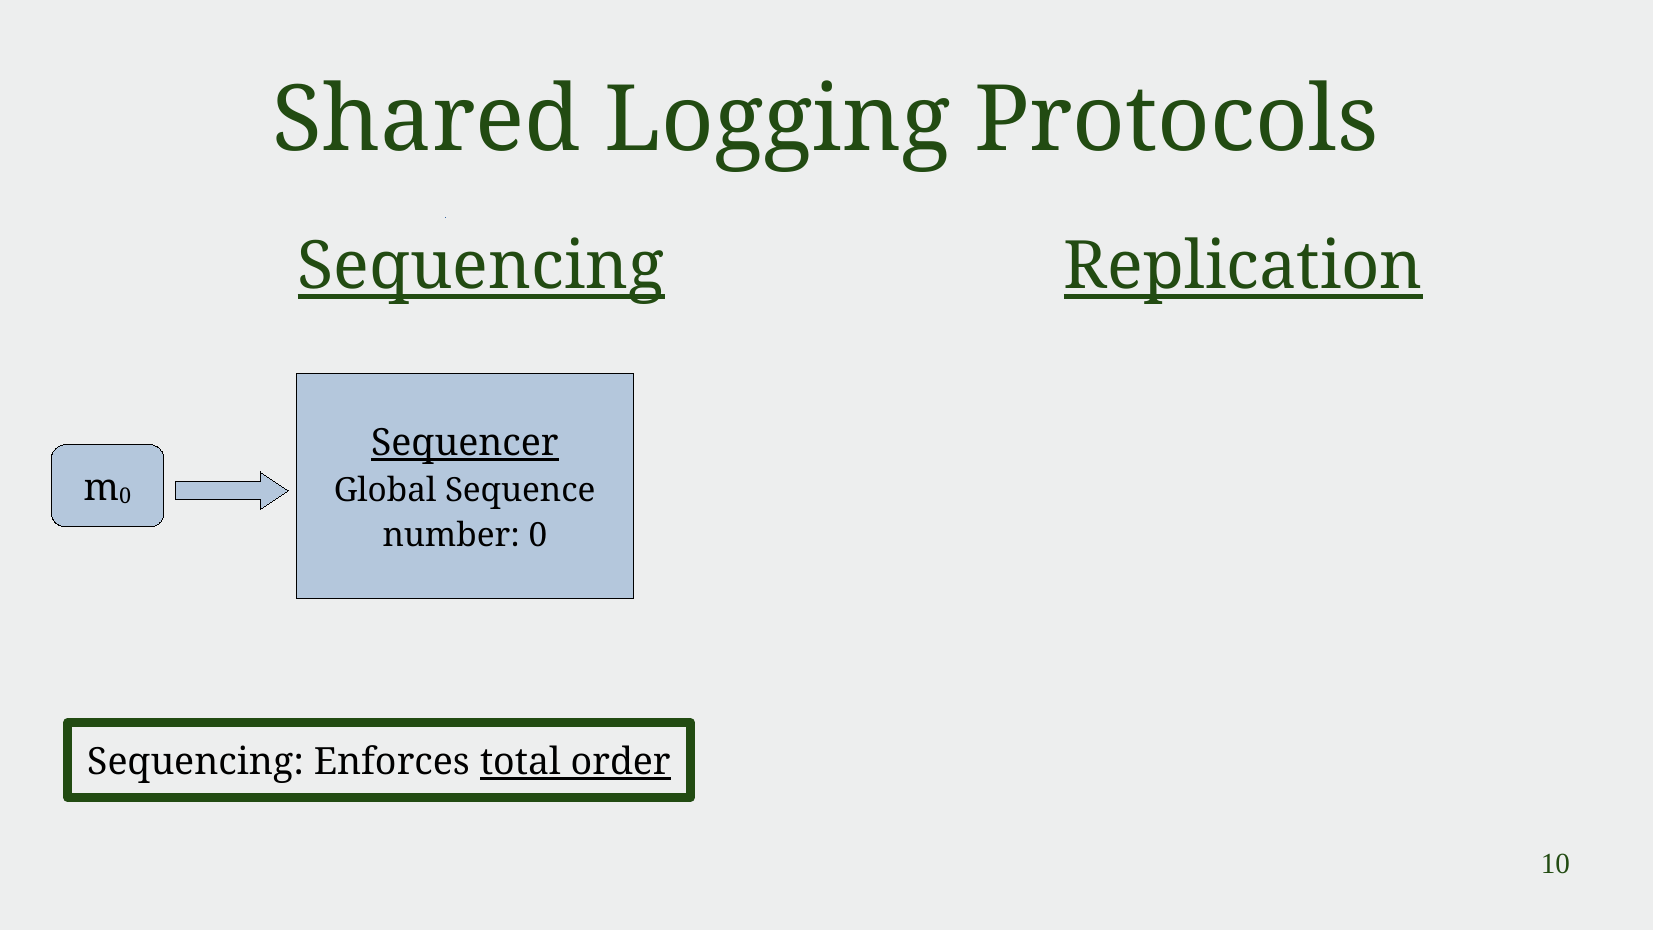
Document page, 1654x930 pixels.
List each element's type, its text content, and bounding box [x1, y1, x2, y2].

text_box [175, 471, 289, 510]
list Replication [844, 217, 1571, 757]
list Sequencing [82, 217, 809, 757]
text_box m0 [51, 444, 164, 527]
text_box Sequencing: Enforces total order [67, 722, 690, 798]
text_box Sequencer Global Sequence number: 0 [296, 373, 634, 599]
title Shared Logging Protocols [82, 37, 1571, 193]
